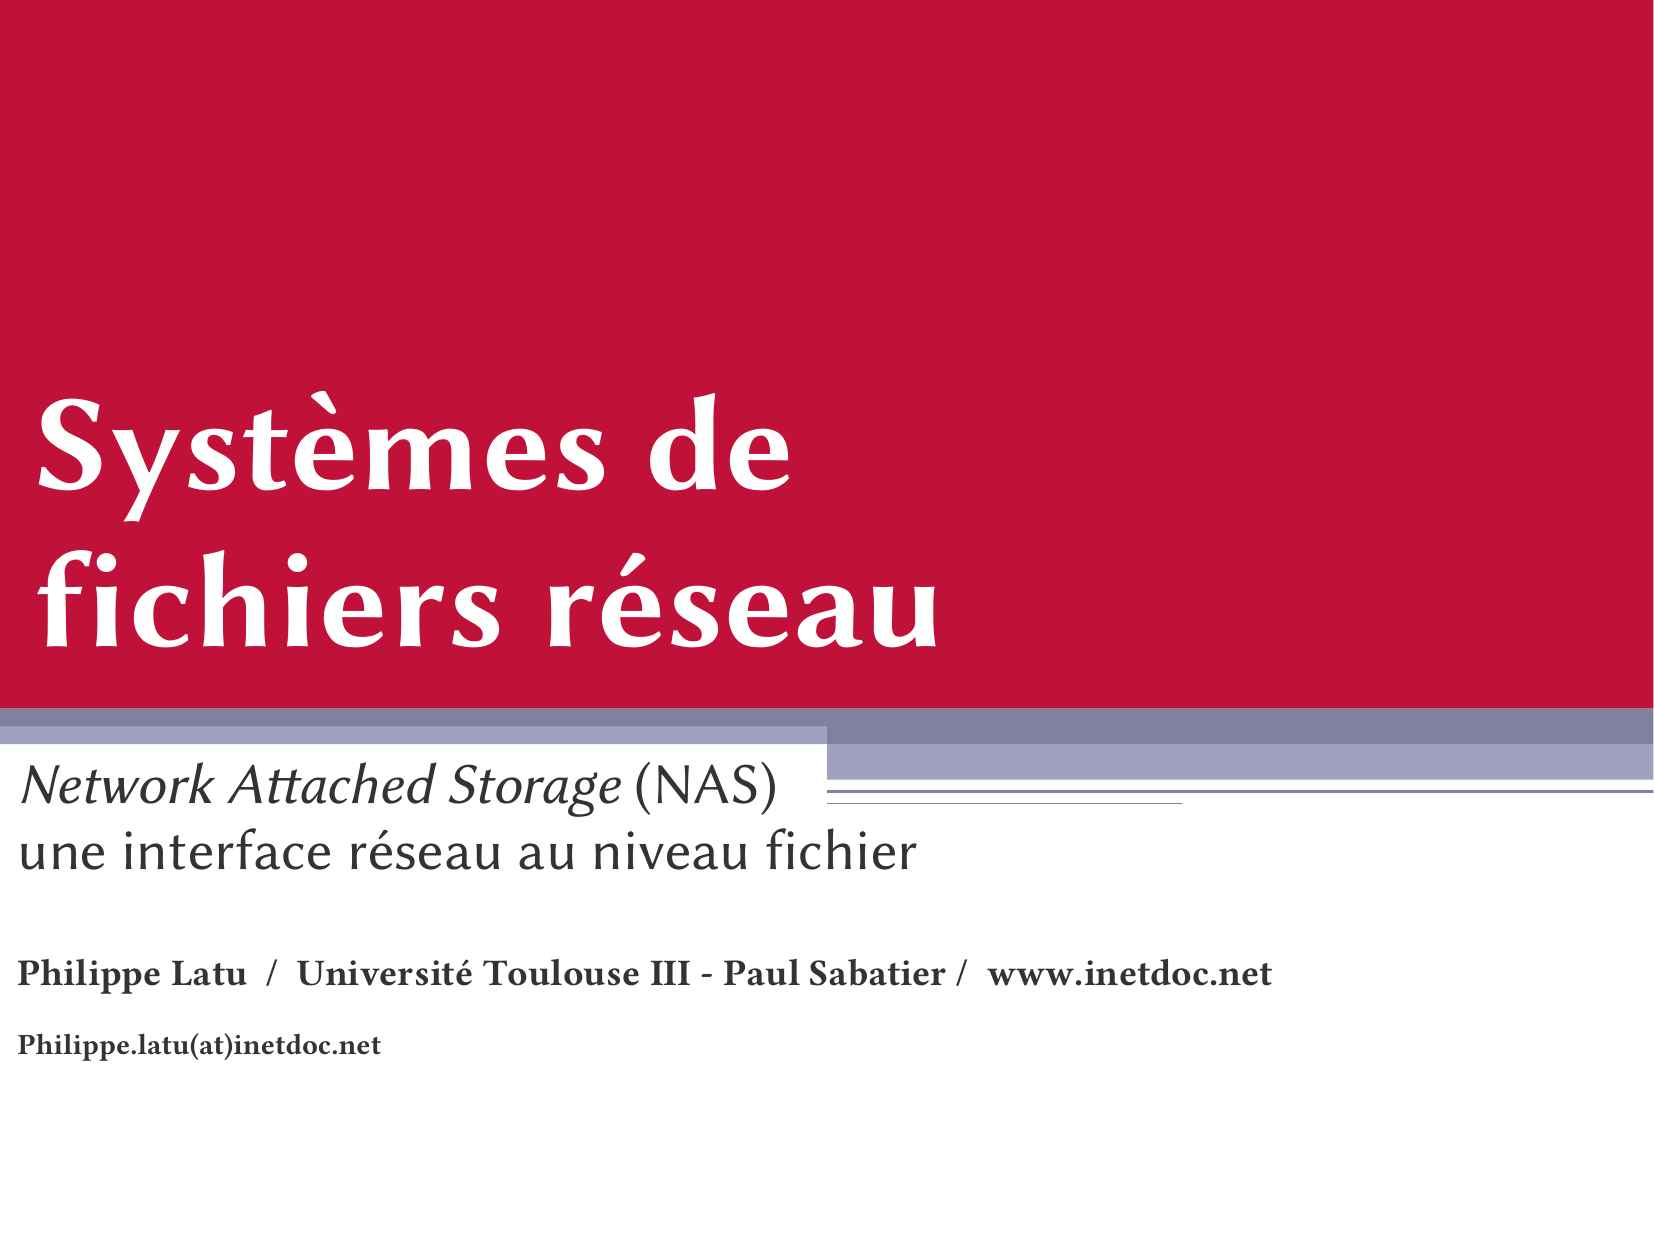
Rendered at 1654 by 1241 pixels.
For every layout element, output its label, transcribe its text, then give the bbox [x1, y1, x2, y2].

text_box [0, 0, 1654, 863]
text_box Philippe Latu / Université Toulouse III - Paul Sabatier / www.inetdoc.net Philippe.latu(at)inetdoc.net [2, 944, 1290, 1070]
text_box Network Attached Storage (NAS) une interface réseau au niveau fichier [3, 744, 934, 892]
list Systèmes de fichiers réseau [35, 366, 1069, 680]
